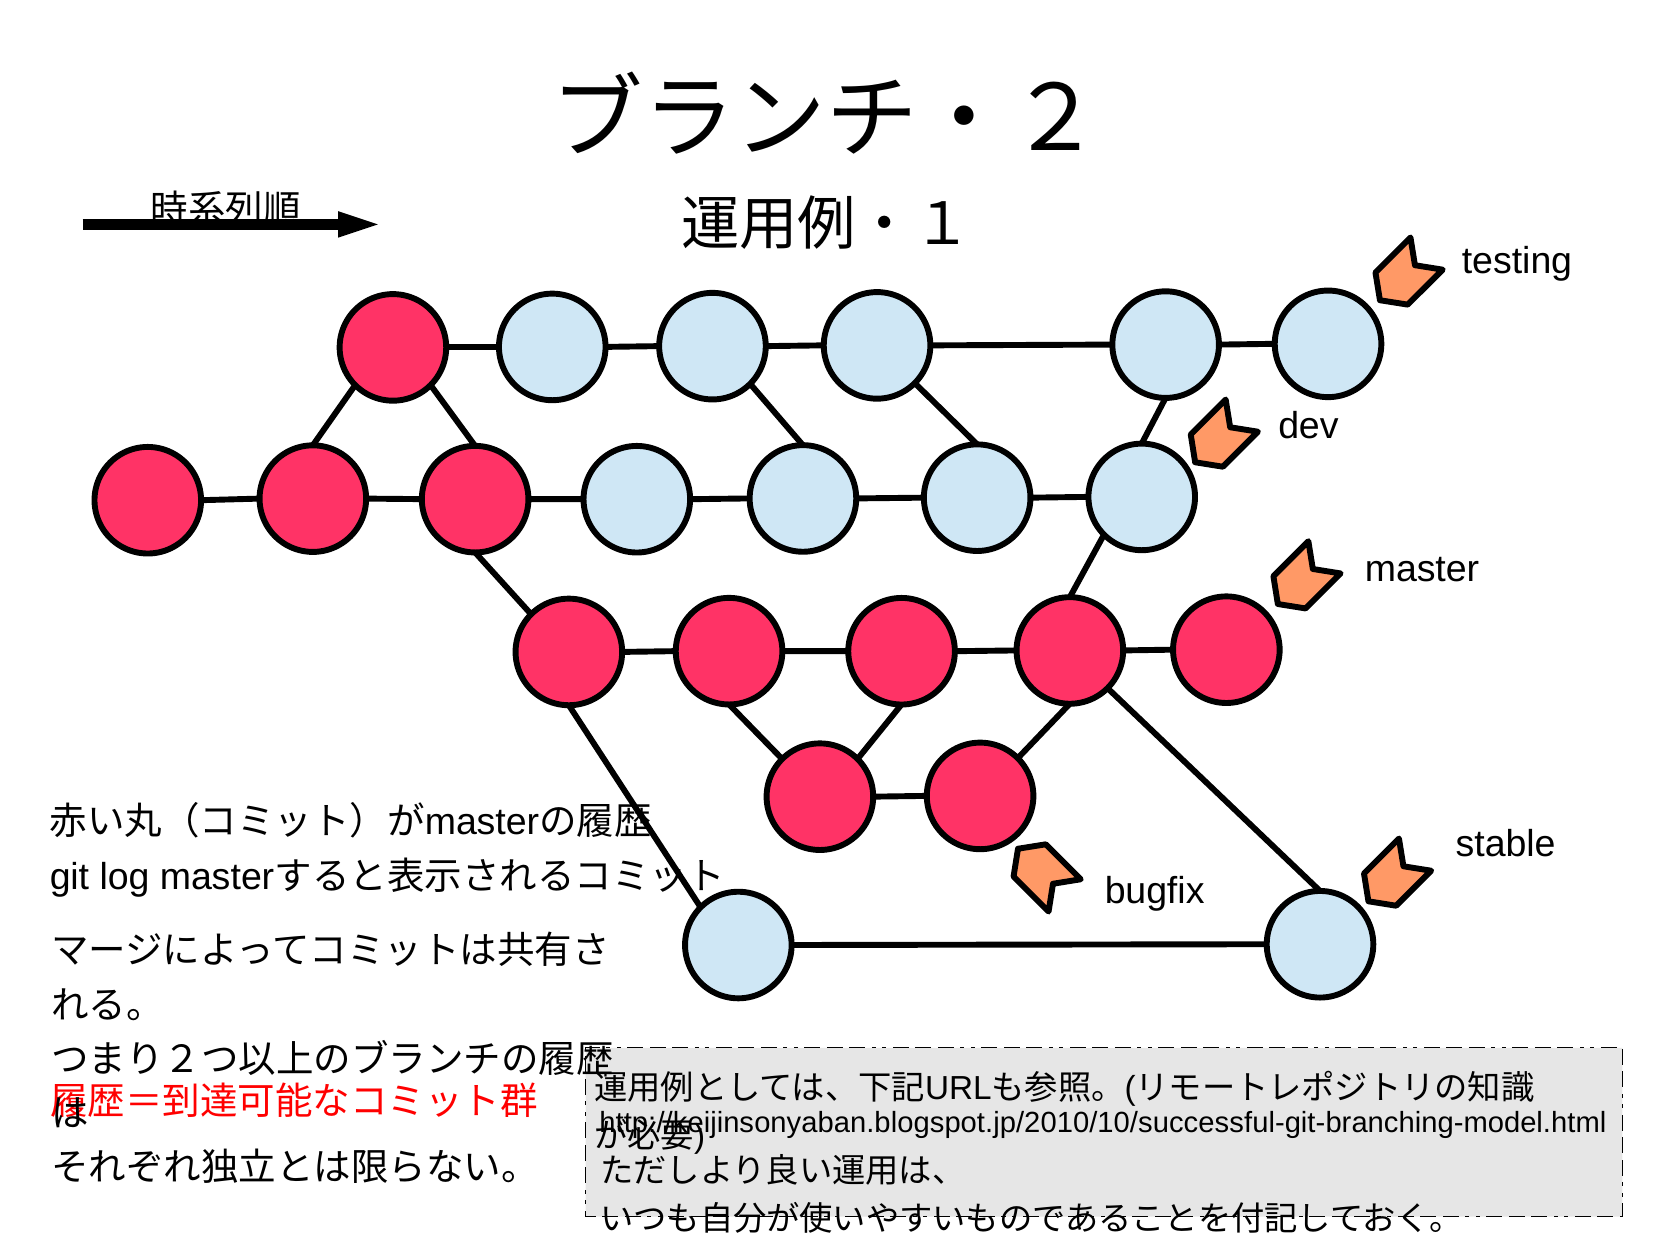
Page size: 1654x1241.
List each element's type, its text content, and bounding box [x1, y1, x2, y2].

text_box [766, 743, 874, 850]
text_box [339, 294, 447, 401]
text_box stable [1440, 814, 1571, 872]
text_box [499, 293, 606, 401]
text_box [923, 444, 1031, 551]
text_box [583, 445, 691, 553]
text_box 時系列順 [135, 171, 316, 224]
text_box [749, 445, 857, 552]
text_box [848, 597, 955, 705]
text_box [1274, 290, 1382, 398]
text_box [592, 1047, 602, 1053]
text_box [926, 742, 1034, 850]
text_box [685, 891, 792, 999]
text_box http://keijinsonyaban.blogspot.jp/2010/10/successful-git-branching-model.html [584, 1098, 1623, 1147]
text_box [823, 292, 931, 399]
text_box [1266, 890, 1374, 998]
text_box [1112, 291, 1219, 398]
text_box 履歴＝到達可能なコミット群 [35, 1063, 506, 1117]
text_box [1013, 844, 1081, 912]
text_box [515, 598, 623, 706]
text_box [1273, 541, 1341, 609]
text_box [259, 445, 367, 552]
title ブランチ・２ 運用例・１ [82, 49, 1571, 257]
text_box [1088, 443, 1196, 551]
text_box testing [1447, 232, 1587, 290]
text_box [1173, 596, 1280, 703]
text_box [1619, 1147, 1623, 1217]
text_box [1375, 237, 1443, 305]
text_box [659, 292, 766, 400]
text_box [94, 446, 201, 554]
text_box マージによってコミットは共有される。 つまり２つ以上のブランチの履歴は それぞれ独立とは限らない。 [36, 912, 644, 1041]
text_box [1016, 597, 1124, 704]
text_box [421, 445, 529, 553]
text_box [675, 597, 783, 705]
text_box [1190, 399, 1258, 467]
text_box [605, 1047, 1623, 1098]
text_box 運用例としては、下記URLも参照。(リモートレポジトリの知識が必要) [579, 1053, 1571, 1106]
text_box master [1349, 539, 1495, 597]
text_box 赤い丸（コミット）がmasterの履歴 git log masterすると表示されるコミット [35, 783, 667, 883]
text_box bugfix [1090, 862, 1220, 920]
text_box [1363, 838, 1432, 906]
text_box ただしより良い運用は、 いつも自分が使いやすいものであることを付記しておく。 [585, 1136, 1619, 1218]
text_box dev [1263, 397, 1354, 455]
